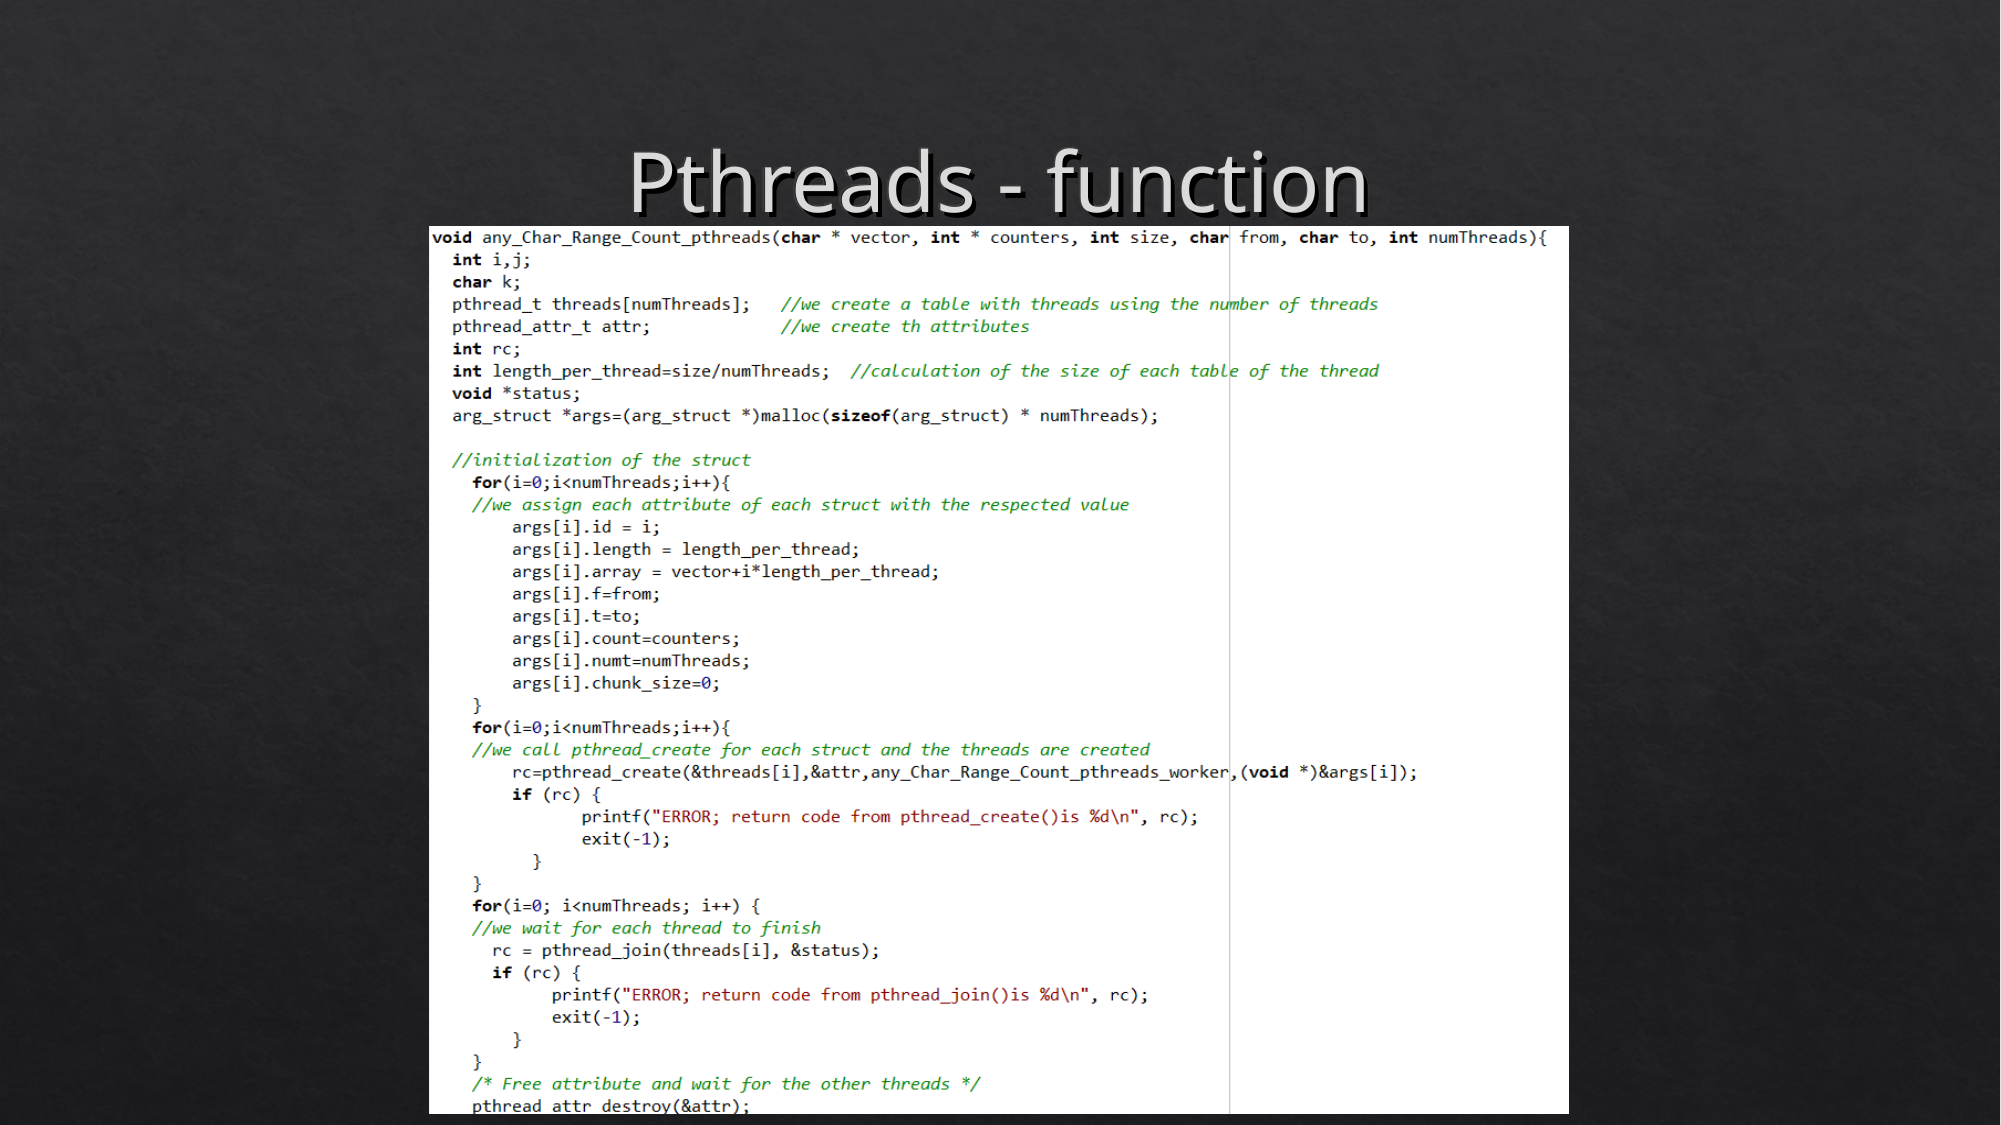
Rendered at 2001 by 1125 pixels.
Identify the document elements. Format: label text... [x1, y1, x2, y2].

title Pthreads - function [149, 99, 1849, 260]
picture [429, 226, 1569, 1114]
